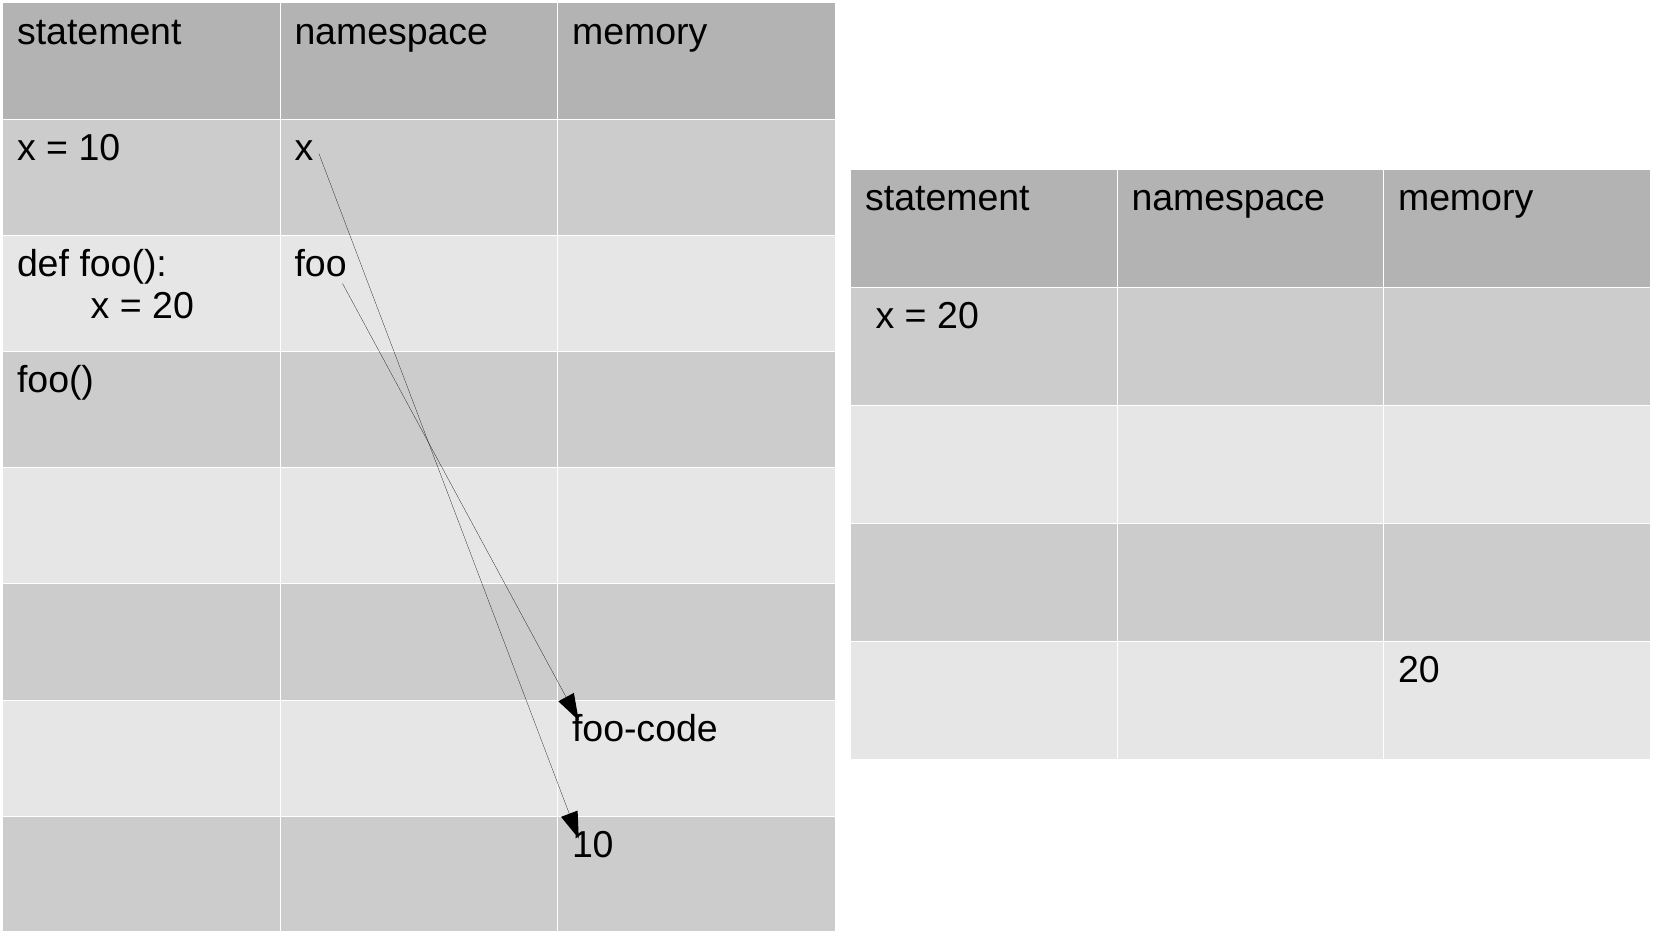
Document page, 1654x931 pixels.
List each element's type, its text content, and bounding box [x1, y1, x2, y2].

table_cell [281, 584, 525, 700]
table_cell [281, 701, 557, 816]
table_cell [381, 352, 422, 428]
table_cell [1118, 642, 1383, 759]
table_cell x = 20 [851, 288, 1117, 405]
table_cell [1384, 524, 1650, 641]
table_cell [281, 468, 481, 583]
table_cell foo [351, 236, 557, 351]
table_cell [851, 642, 1117, 759]
table_cell [3, 468, 280, 583]
table_cell [1118, 288, 1383, 405]
table_cell [1384, 288, 1650, 405]
table_cell [1118, 524, 1383, 641]
table_cell [558, 352, 835, 467]
table_cell [558, 236, 835, 351]
table_cell x [281, 120, 557, 235]
table_cell foo [281, 236, 393, 351]
table_cell [281, 352, 437, 467]
table_cell [3, 817, 280, 931]
table_cell foo-code [558, 701, 835, 816]
table_cell [439, 468, 503, 583]
table_header statement [3, 3, 280, 119]
table_header namespace [281, 3, 557, 119]
table_cell [558, 120, 835, 235]
table_cell [3, 584, 280, 700]
table_cell [1118, 406, 1383, 523]
table_cell [558, 584, 835, 700]
table_cell [443, 468, 557, 583]
table_cell x = 10 [3, 120, 280, 235]
table_cell foo() [3, 352, 280, 467]
table_header memory [1384, 170, 1650, 287]
table_cell [3, 701, 280, 816]
table_cell [281, 817, 557, 931]
table_cell [395, 352, 557, 467]
table_header statement [851, 170, 1117, 287]
table_header memory [558, 3, 835, 119]
table_cell foo-code [558, 787, 568, 816]
table_cell [558, 468, 835, 583]
table_cell [851, 406, 1117, 523]
table_cell def foo(): x = 20 [3, 236, 280, 351]
table_cell [1384, 406, 1650, 523]
table_cell 10 [558, 817, 835, 931]
table_cell [528, 701, 557, 778]
table_cell [558, 685, 565, 700]
table_cell 20 [1384, 642, 1650, 759]
table_cell [851, 524, 1117, 641]
table_header namespace [1118, 170, 1383, 287]
table_cell [506, 584, 557, 678]
table_cell [483, 584, 557, 700]
